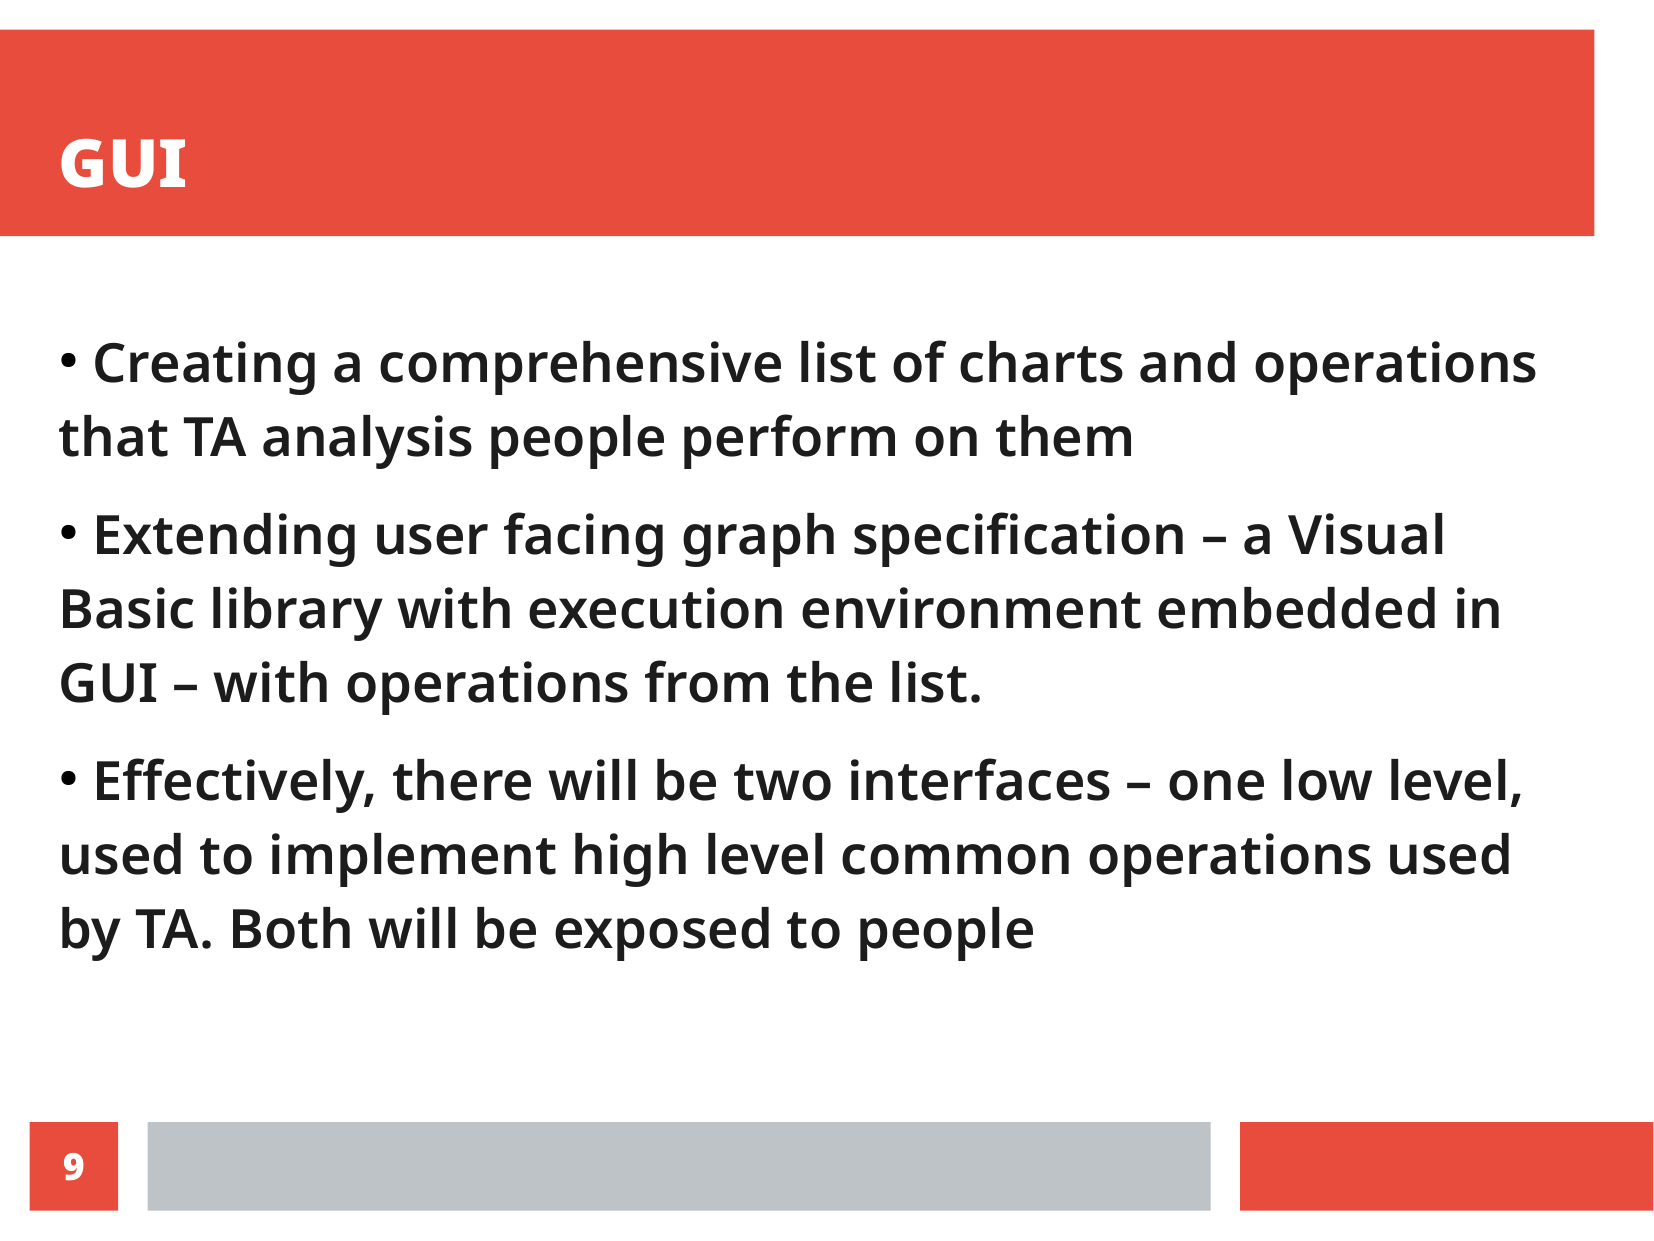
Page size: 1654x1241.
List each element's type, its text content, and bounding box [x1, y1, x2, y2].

list Creating a comprehensive list of charts and operations that TA analysis people perform on them Extending user facing graph specification – a Visual Basic library with execution environment embedded in GUI – with operations from the list. Effectively, there will be two interfaces – one low level, used to implement high level common operations used by TA. Both will be exposed to people [59, 324, 1565, 1093]
title GUI [59, 59, 1595, 207]
